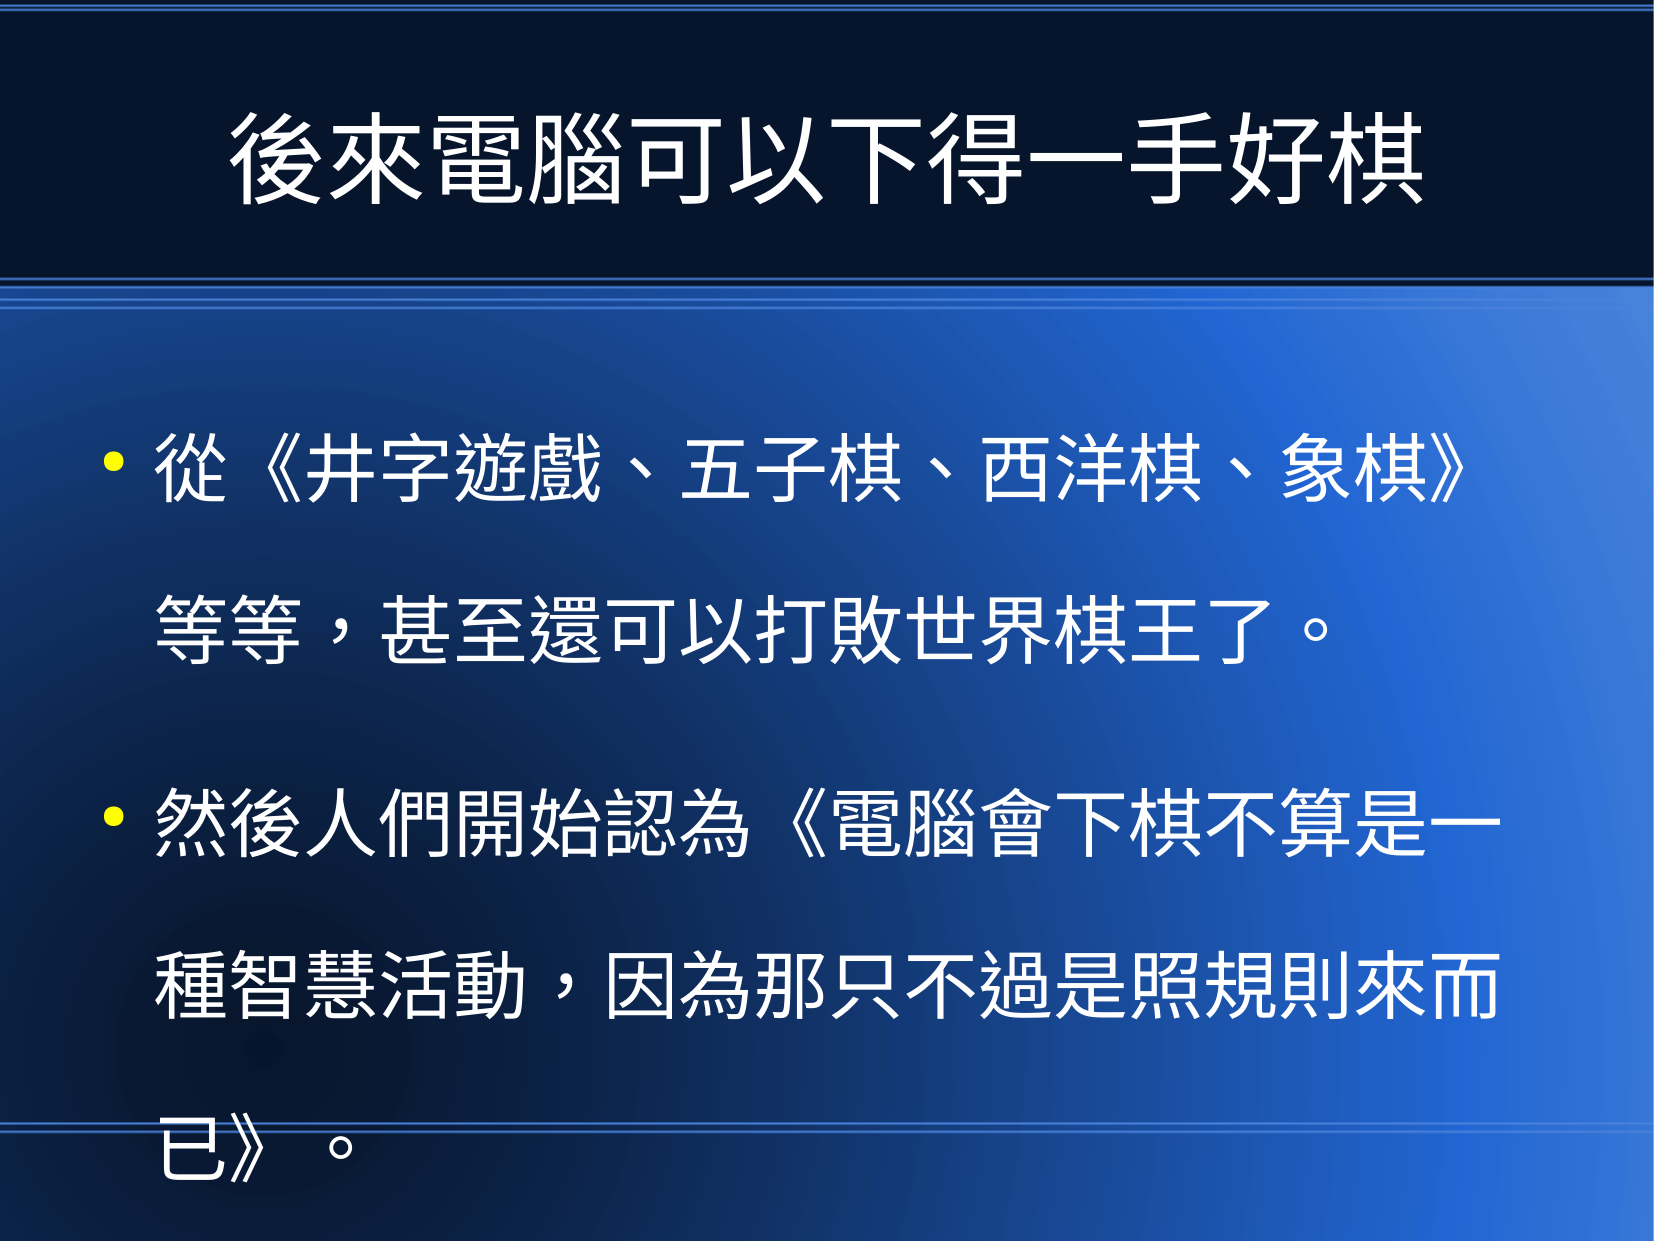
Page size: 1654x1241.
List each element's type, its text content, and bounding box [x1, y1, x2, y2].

picture [0, 0, 1654, 1241]
title 後來電腦可以下得一手好棋 [82, 49, 1571, 257]
list 從《井字遊戲、五子棋、西洋棋、象棋》等等，甚至還可以打敗世界棋王了。 然後人們開始認為《電腦會下棋不算是一種智慧活動，因為那只不過是照規則來而已》。 [82, 355, 1571, 1241]
